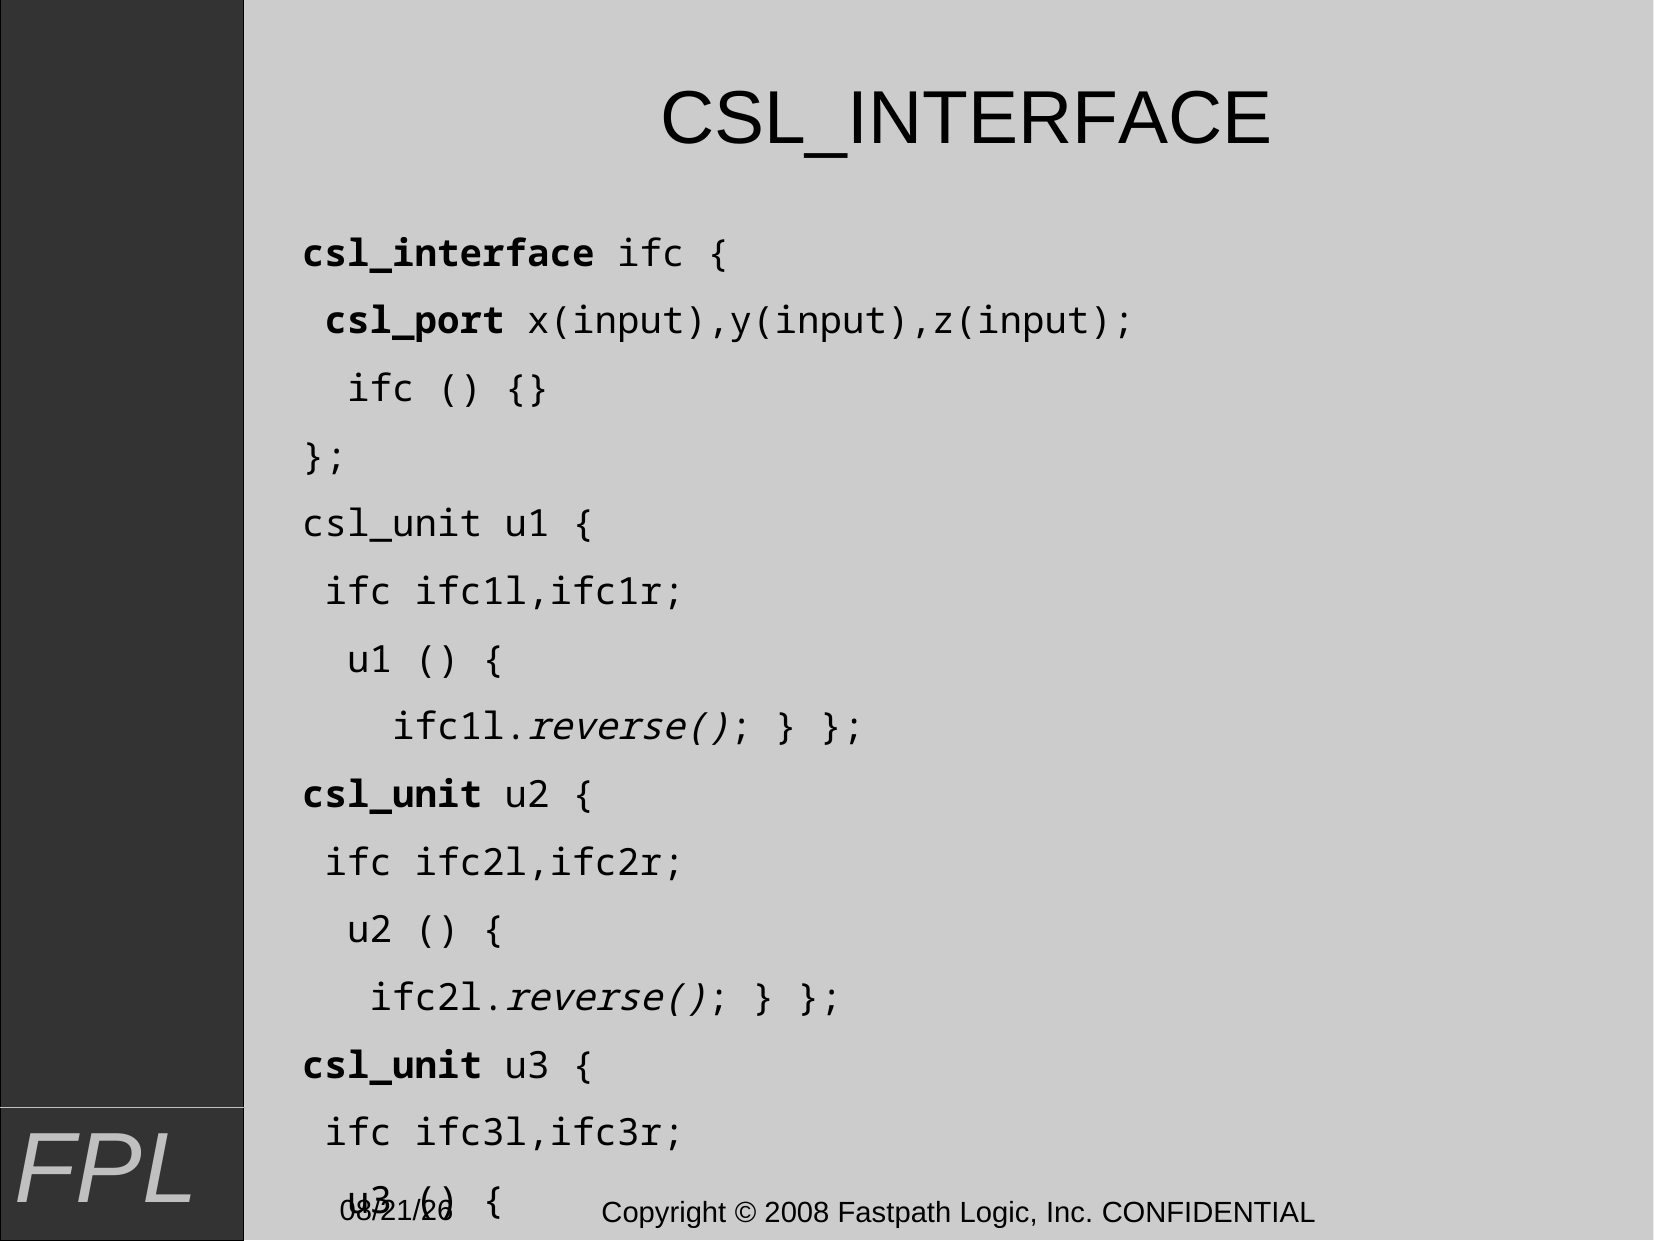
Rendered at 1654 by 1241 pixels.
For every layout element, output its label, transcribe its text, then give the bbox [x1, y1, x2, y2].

list csl_interface ifc { csl_port x(input),y(input),z(input); ifc () {} }; csl_unit u1 { ifc ifc1l,ifc1r; u1 () { ifc1l.reverse(); } }; csl_unit u2 { ifc ifc2l,ifc2r; u2 () { ifc2l.reverse(); } }; csl_unit u3 { ifc ifc3l,ifc3r; u3 () { ifc3l.reverse(); } }; [302, 226, 1144, 1221]
title CSL_INTERFACE [415, 10, 1518, 226]
